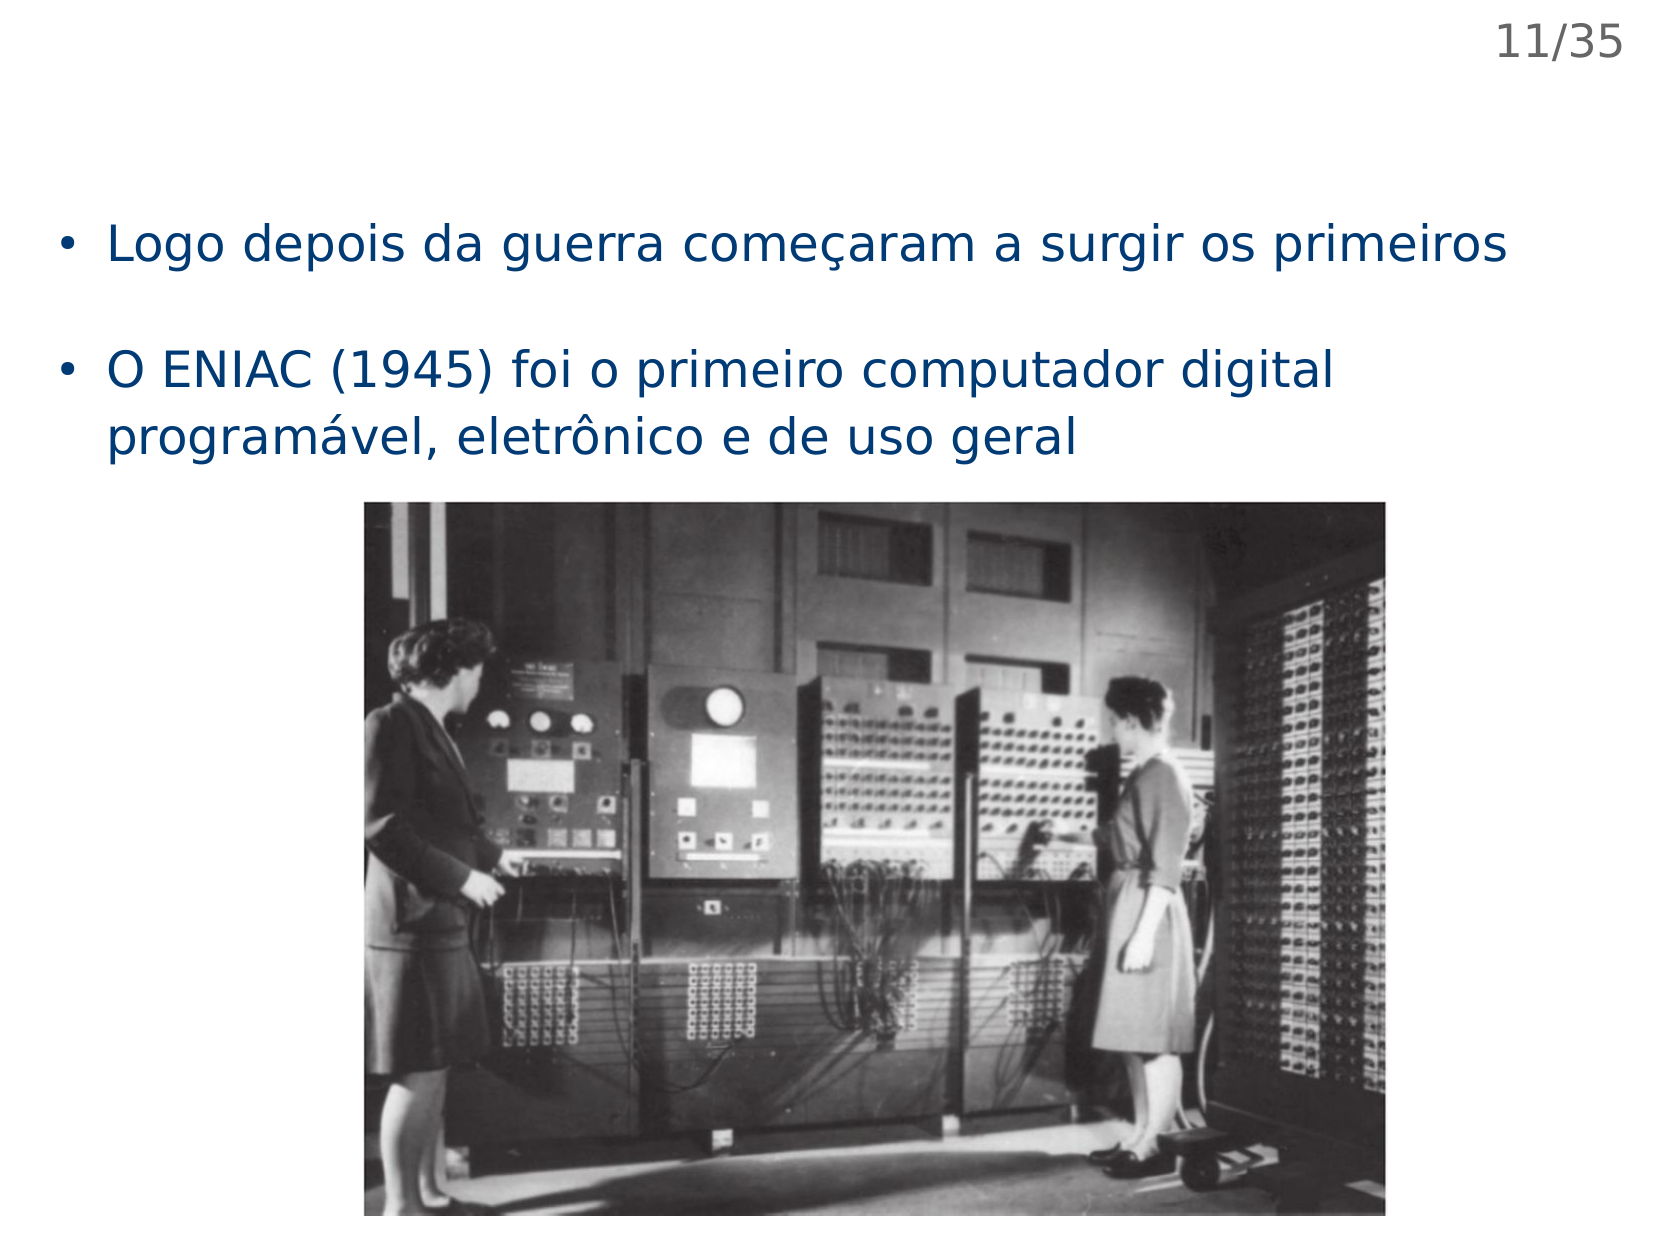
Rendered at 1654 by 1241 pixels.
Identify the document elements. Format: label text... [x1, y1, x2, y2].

picture [363, 501, 1388, 1216]
list Logo depois da guerra começaram a surgir os primeiros O ENIAC (1945) foi o primeiro computador digital programável, eletrônico e de uso geral [59, 206, 1625, 1211]
